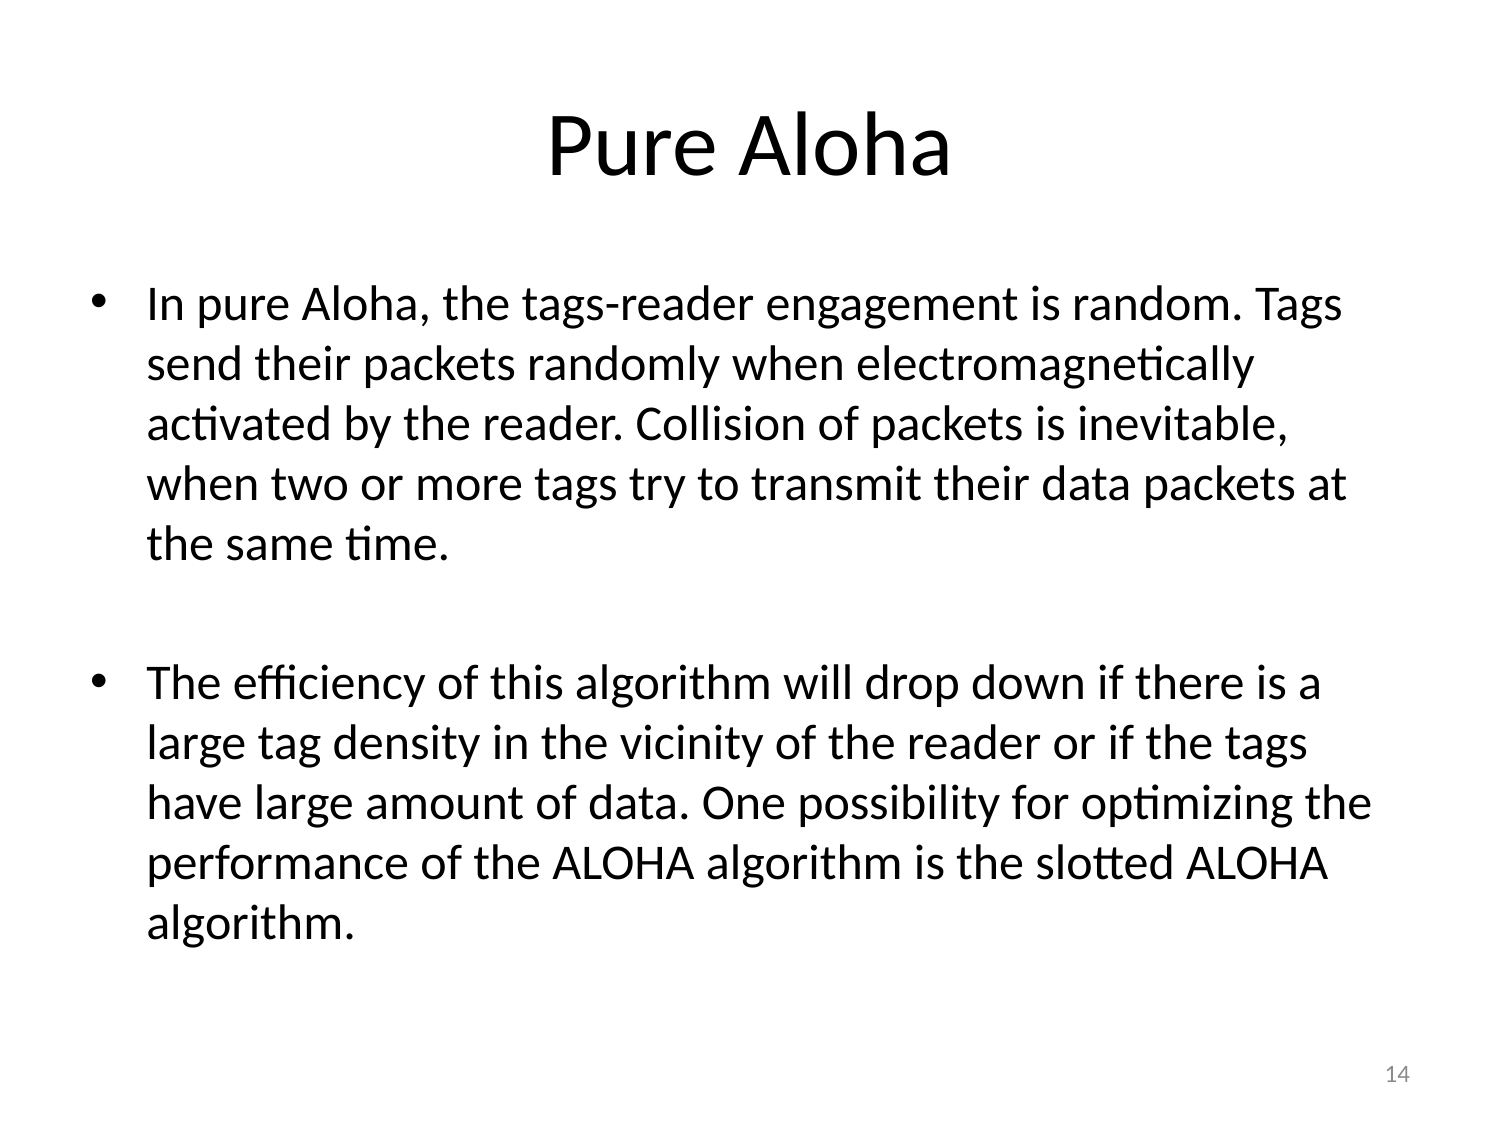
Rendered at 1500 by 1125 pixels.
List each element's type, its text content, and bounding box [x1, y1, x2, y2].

list In pure Aloha, the tags-reader engagement is random. Tags send their packets randomly when electromagnetically activated by the reader. Collision of packets is inevitable, when two or more tags try to transmit their data packets at the same time. The efficiency of this algorithm will drop down if there is a large tag density in the vicinity of the reader or if the tags have large amount of data. One possibility for optimizing the performance of the ALOHA algorithm is the slotted ALOHA algorithm. [75, 262, 1425, 1005]
title Pure Aloha [75, 45, 1425, 233]
slide_number <number> [1074, 1042, 1425, 1103]
